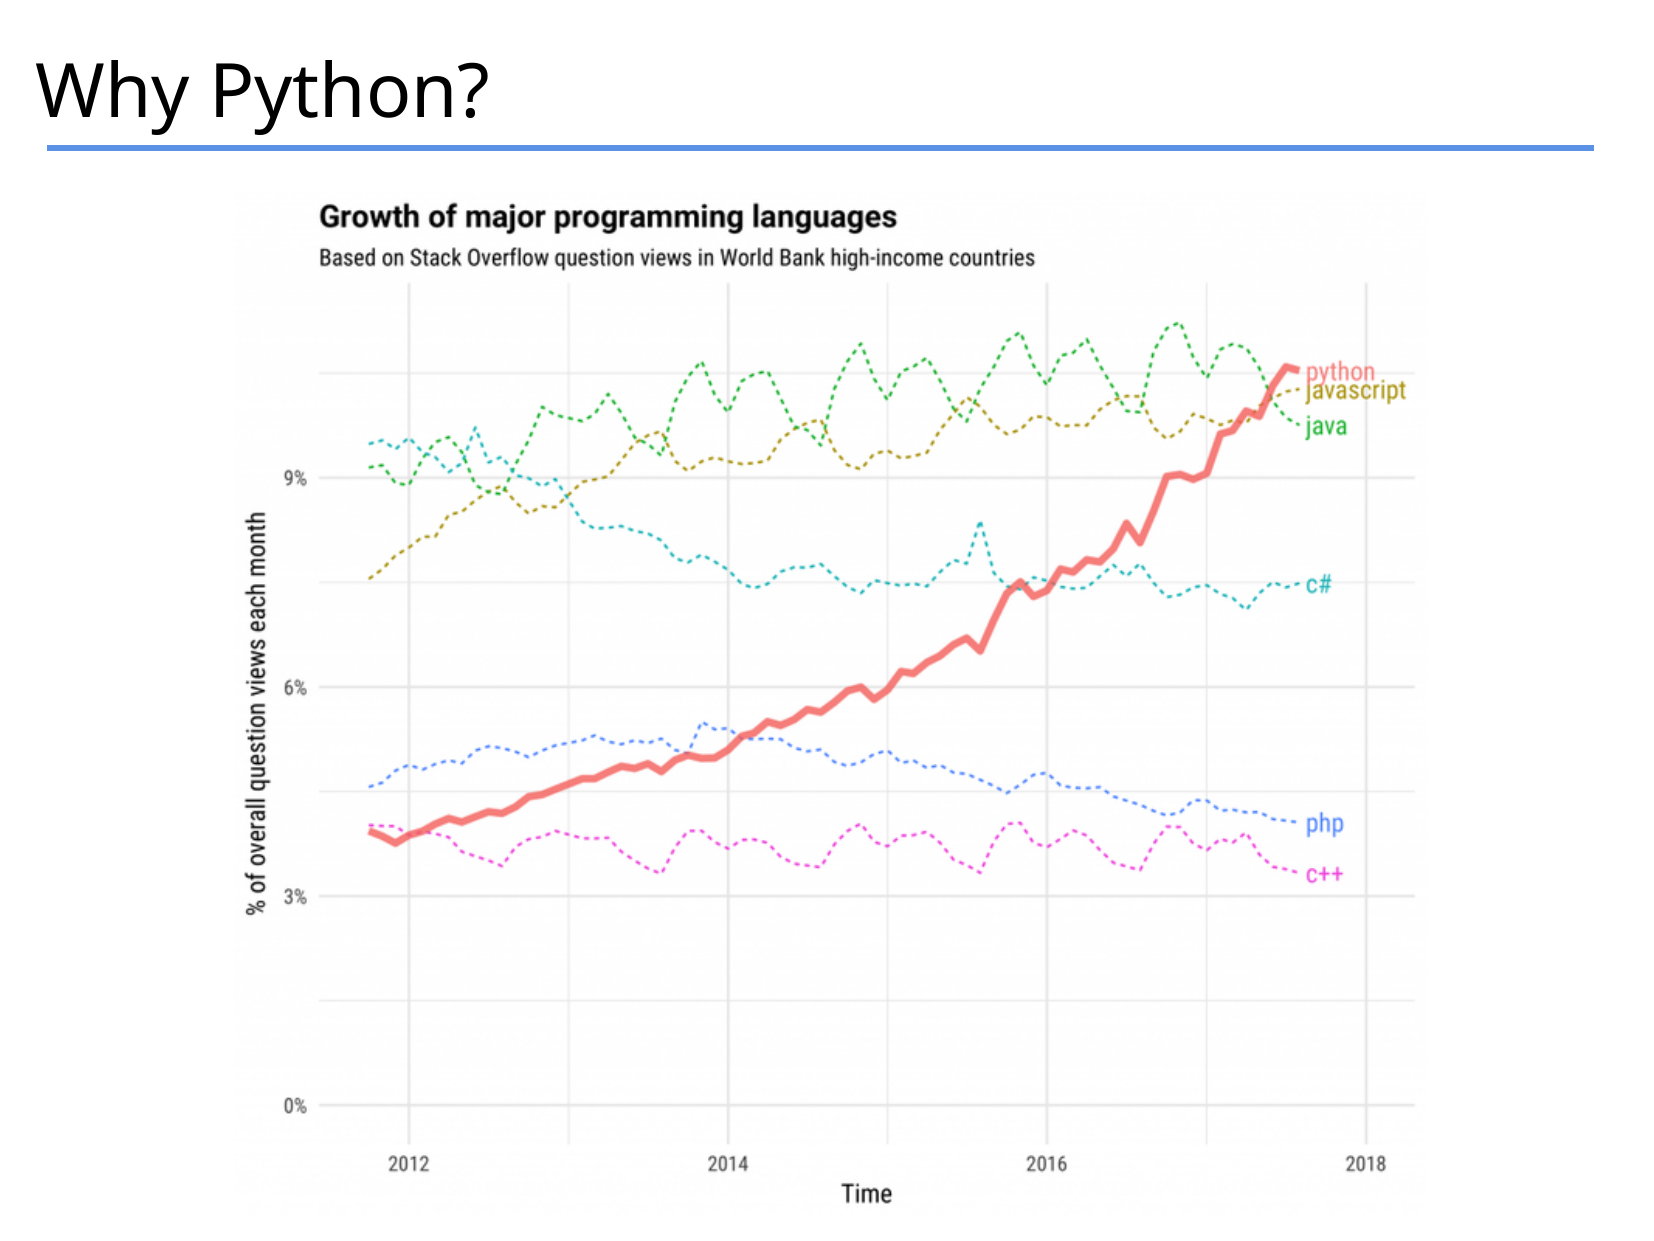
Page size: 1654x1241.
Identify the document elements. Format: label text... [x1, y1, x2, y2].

picture [234, 192, 1428, 1216]
title Why Python? [35, 29, 1217, 148]
